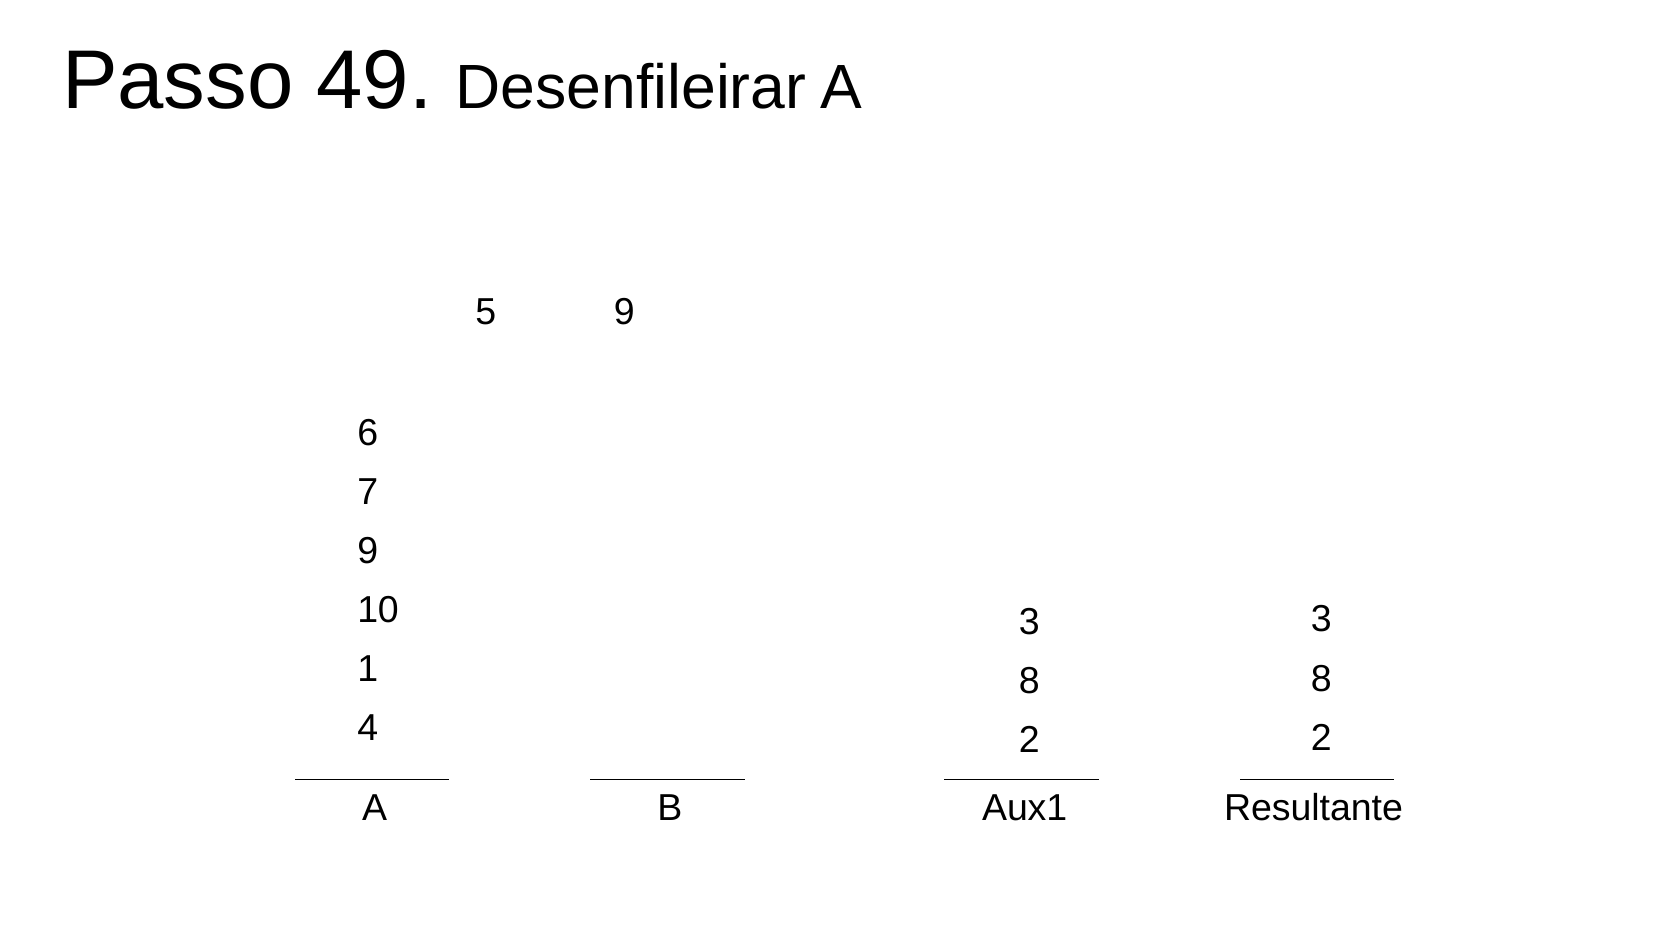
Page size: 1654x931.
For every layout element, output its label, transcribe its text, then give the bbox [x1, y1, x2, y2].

text_box 2 [1003, 710, 1055, 768]
text_box 8 [1296, 649, 1347, 707]
text_box 10 [342, 580, 426, 638]
text_box 6 [342, 403, 426, 461]
text_box 7 [342, 462, 426, 520]
text_box 9 [599, 283, 650, 341]
text_box B [642, 780, 698, 837]
text_box Passo 49. Desenfileirar A [47, 25, 1607, 274]
text_box 3 [1003, 592, 1055, 650]
text_box Aux1 [967, 780, 1083, 837]
text_box A [347, 779, 508, 837]
text_box 3 [1296, 590, 1347, 648]
text_box Resultante [1209, 779, 1418, 837]
text_box 1 [342, 640, 426, 697]
text_box 4 [342, 699, 426, 756]
text_box 5 [460, 283, 544, 341]
text_box 9 [342, 521, 426, 579]
text_box 8 [1003, 651, 1055, 709]
text_box 2 [1296, 708, 1347, 766]
